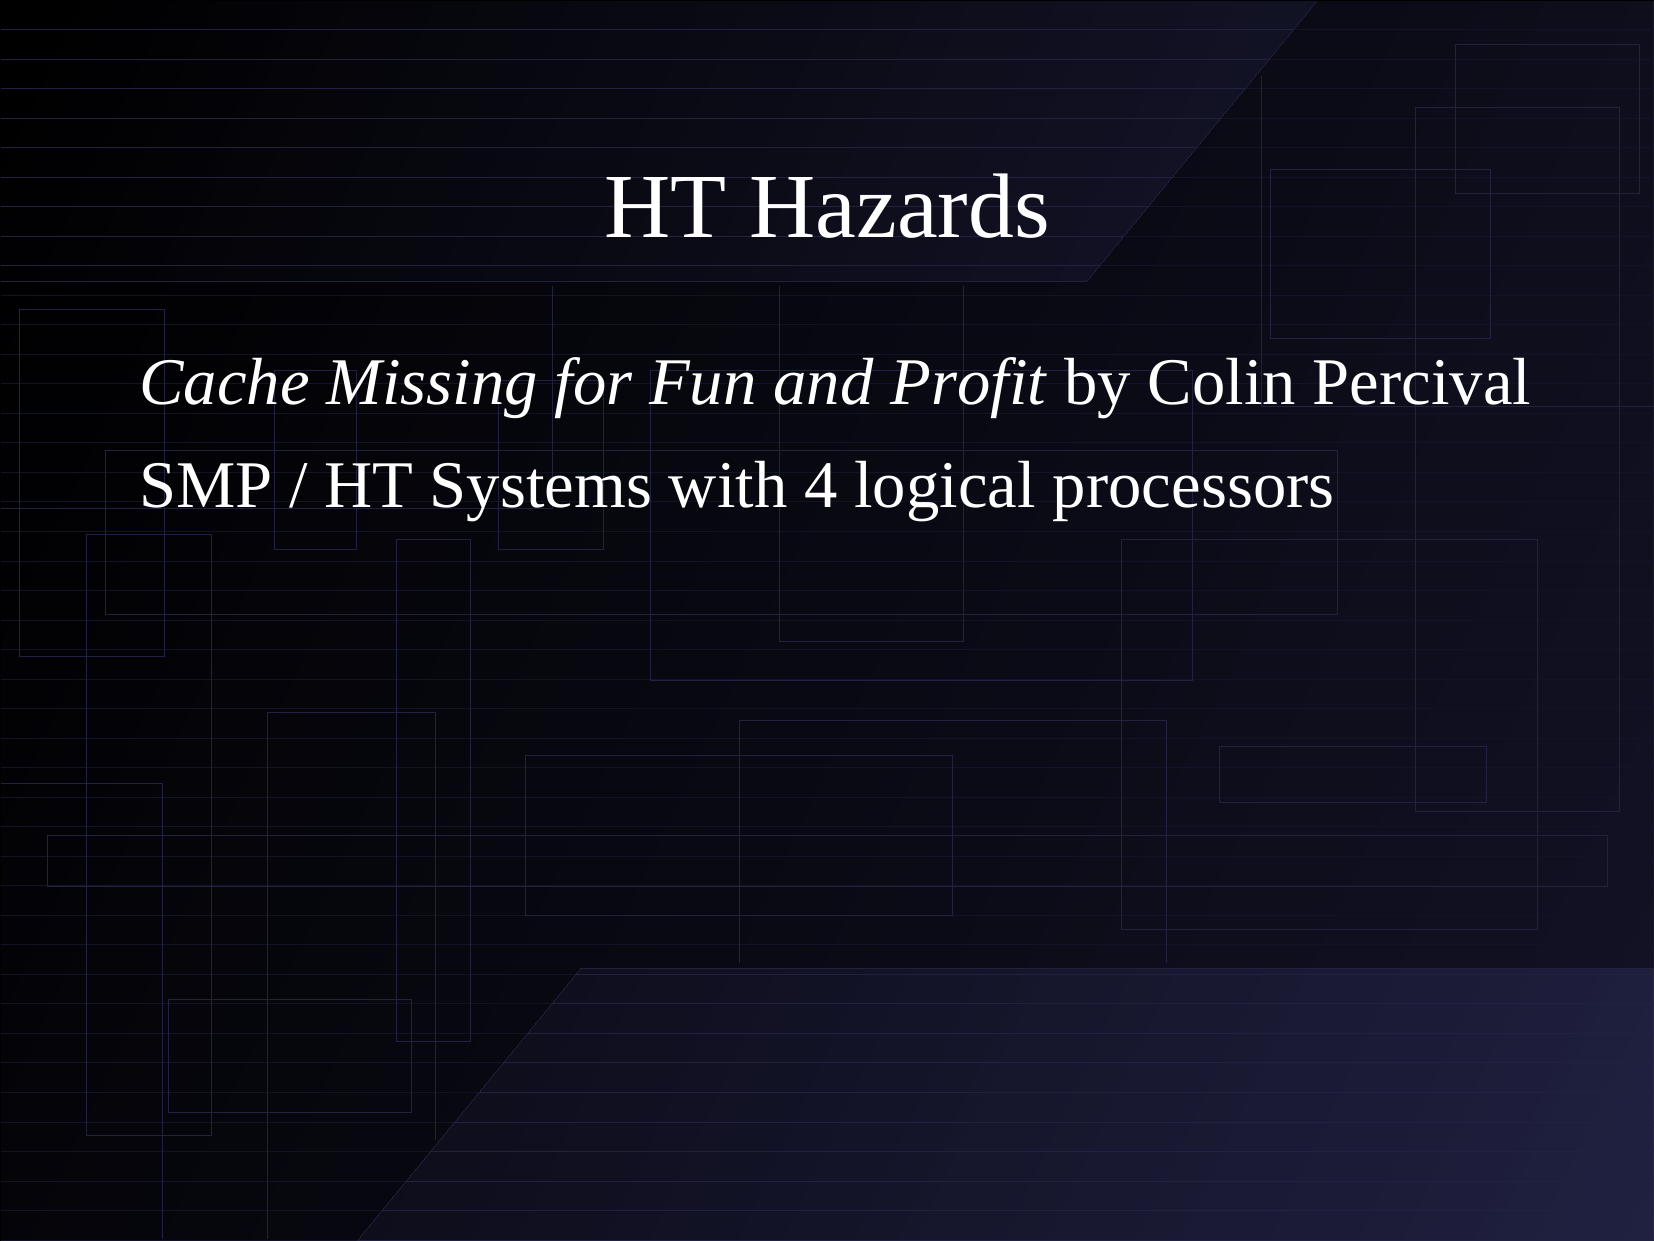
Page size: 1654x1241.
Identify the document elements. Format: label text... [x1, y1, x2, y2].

title HT Hazards [121, 102, 1534, 311]
list Cache Missing for Fun and Profit by Colin Percival SMP / HT Systems with 4 logical processors [121, 344, 1534, 1127]
